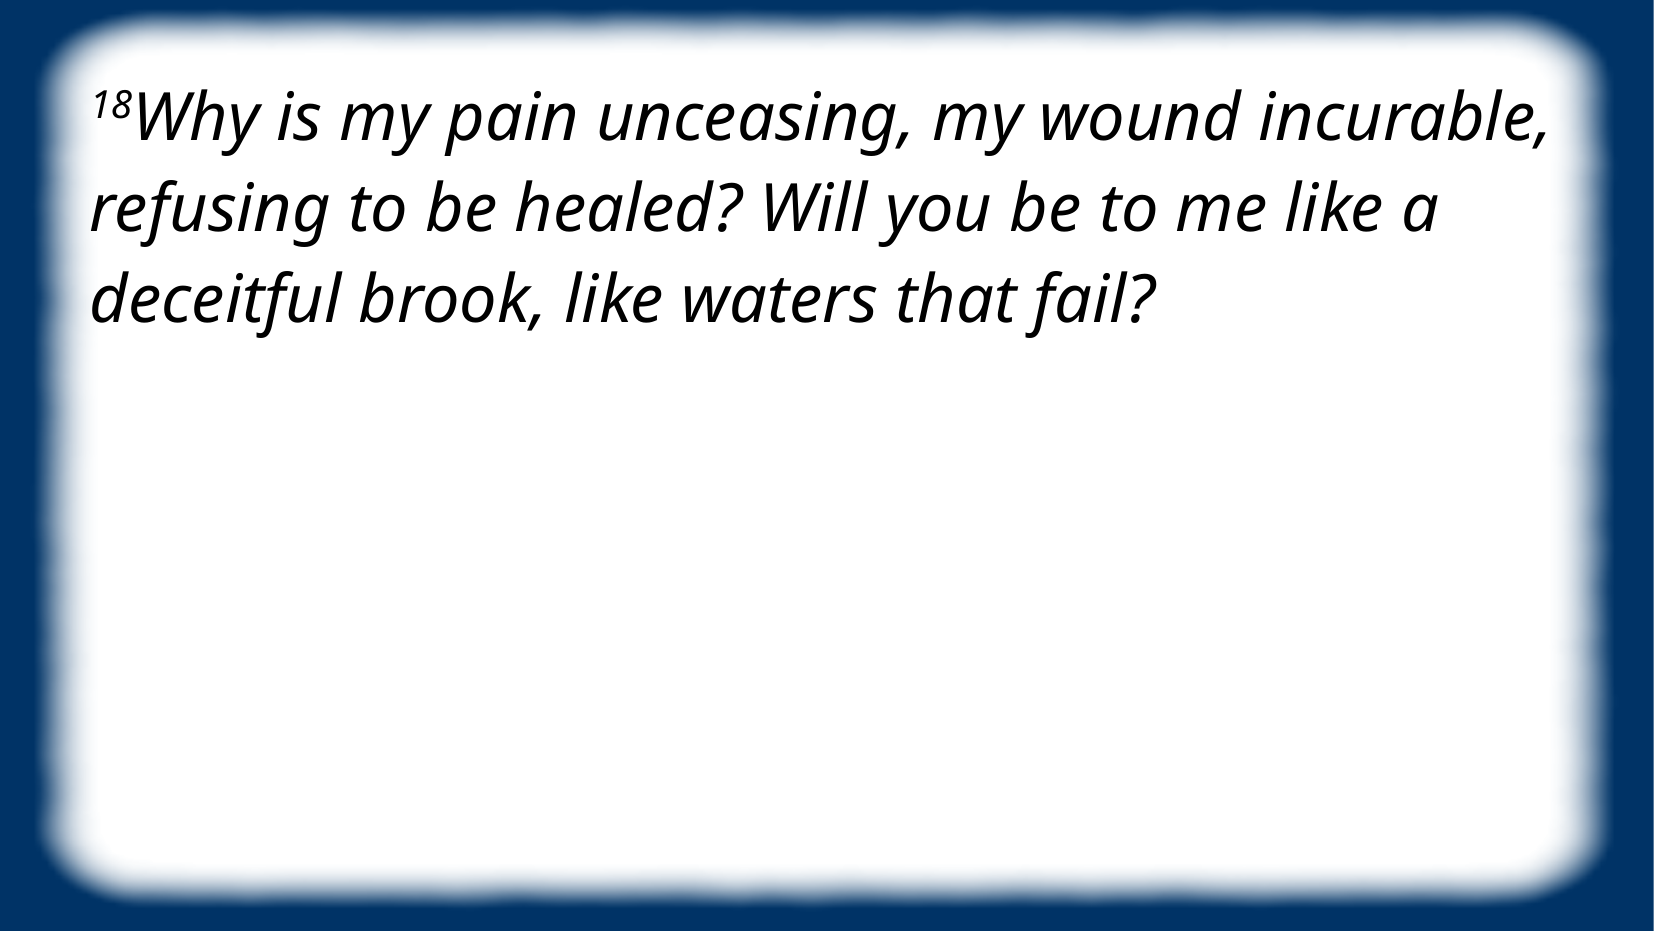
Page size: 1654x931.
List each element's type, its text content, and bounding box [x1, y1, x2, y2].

text_box 18Why is my pain unceasing, my wound incurable, refusing to be healed? Will you be to me like a deceitful brook, like waters that fail? [75, 62, 1576, 361]
picture [0, 0, 1654, 931]
